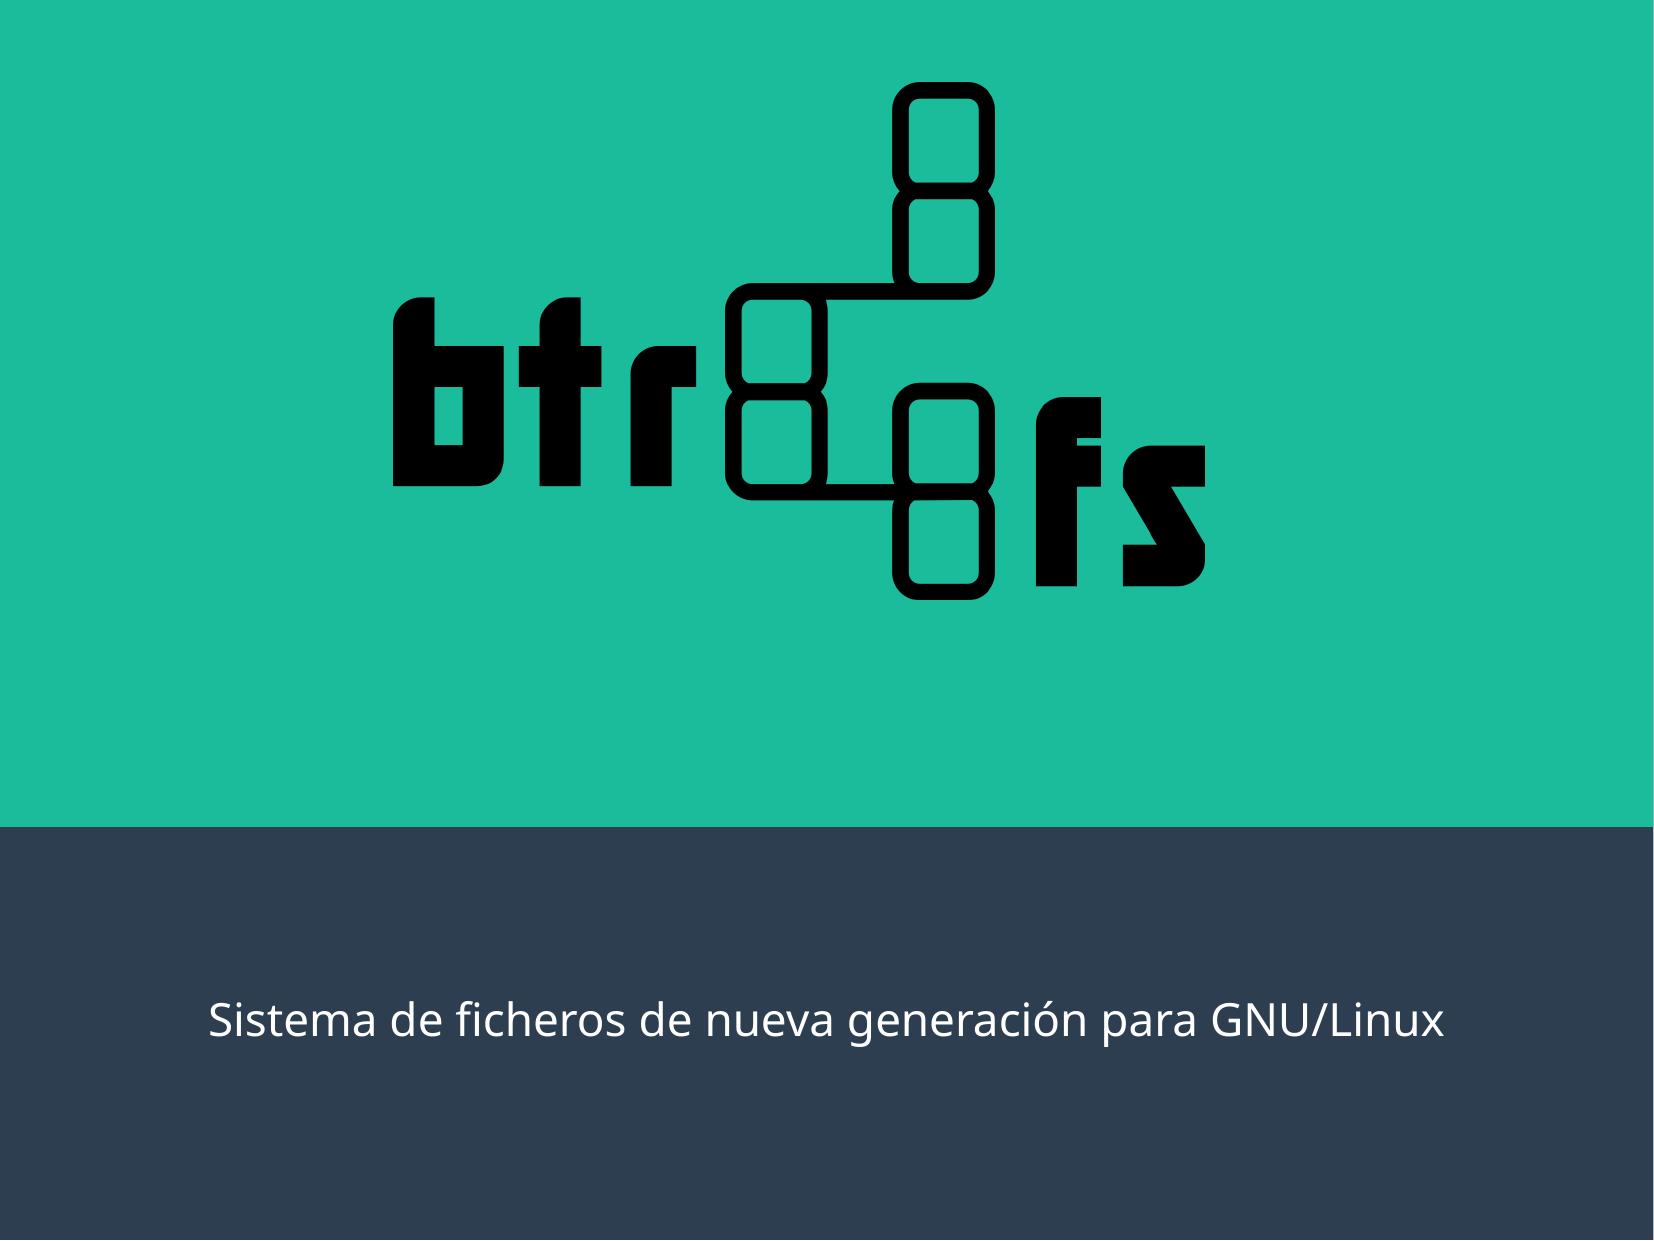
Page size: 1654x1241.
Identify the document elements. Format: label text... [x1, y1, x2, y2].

picture [393, 82, 1205, 600]
subtitle Sistema de ficheros de nueva generación para GNU/Linux [59, 856, 1595, 1182]
